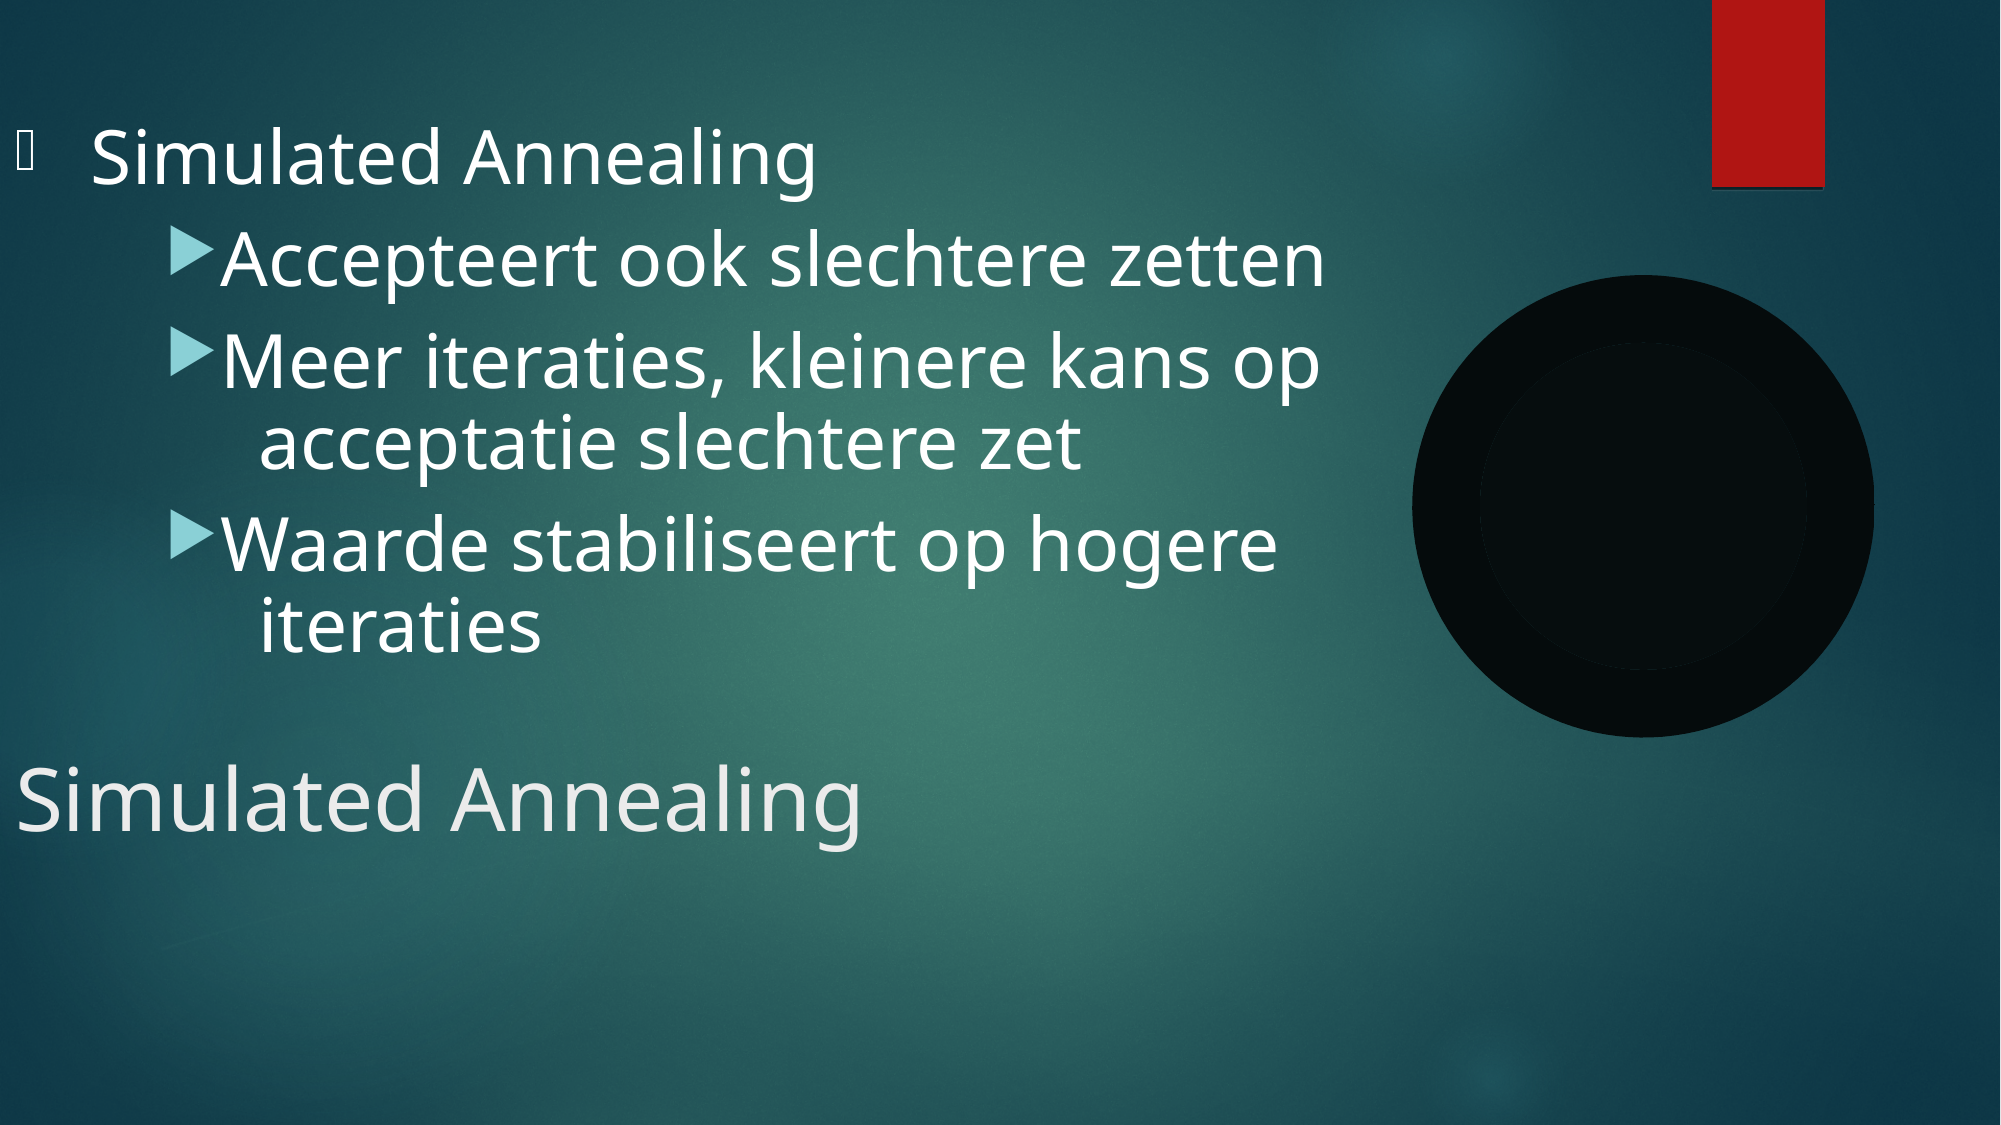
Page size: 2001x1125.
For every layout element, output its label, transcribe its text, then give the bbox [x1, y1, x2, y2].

title Simulated Annealing [0, 736, 1401, 984]
list Simulated Annealing Accepteert ook slechtere zetten Meer iteraties, kleinere kans op acceptatie slechtere zet Waarde stabiliseert op hogere iteraties [0, 112, 1401, 706]
